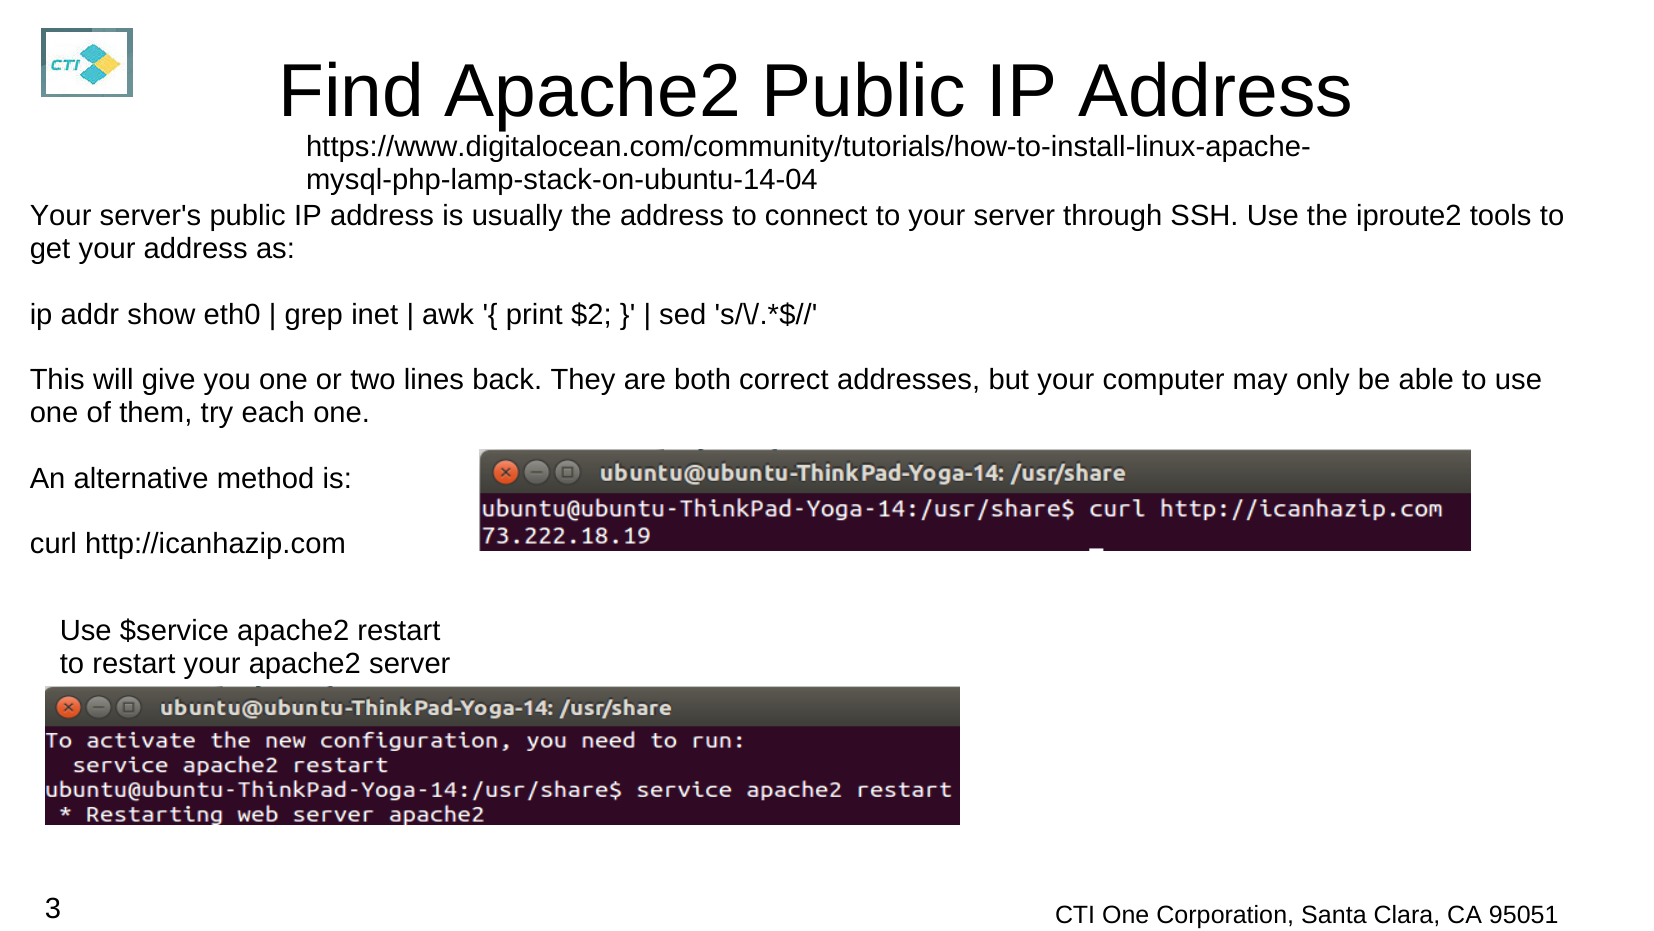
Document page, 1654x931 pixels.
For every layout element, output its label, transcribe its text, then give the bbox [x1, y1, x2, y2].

picture [41, 28, 133, 97]
title Find Apache2 Public IP Address [82, 10, 1571, 166]
picture [45, 686, 960, 826]
text_box CTI One Corporation, Santa Clara, CA 95051 [1040, 888, 1585, 931]
text_box https://www.digitalocean.com/community/tutorials/how-to-install-linux-apache-mysql-php-lamp-stack-on-ubuntu-14-04 [291, 123, 1342, 192]
picture [479, 449, 1471, 552]
text_box Your server's public IP address is usually the address to connect to your server through SSH. Use the iproute2 tools to get your address as: ip addr show eth0 | grep inet | awk '{ print $2; }' | sed 's/\/.*$//' This will give you one or two lines back. They are both correct addresses, but your computer may only be able to use one of them, try each one. An alternative method is: curl http://icanhazip.com [15, 192, 1585, 777]
text_box 3 [29, 885, 106, 931]
text_box Use $service apache2 restart to restart your apache2 server [45, 607, 841, 684]
